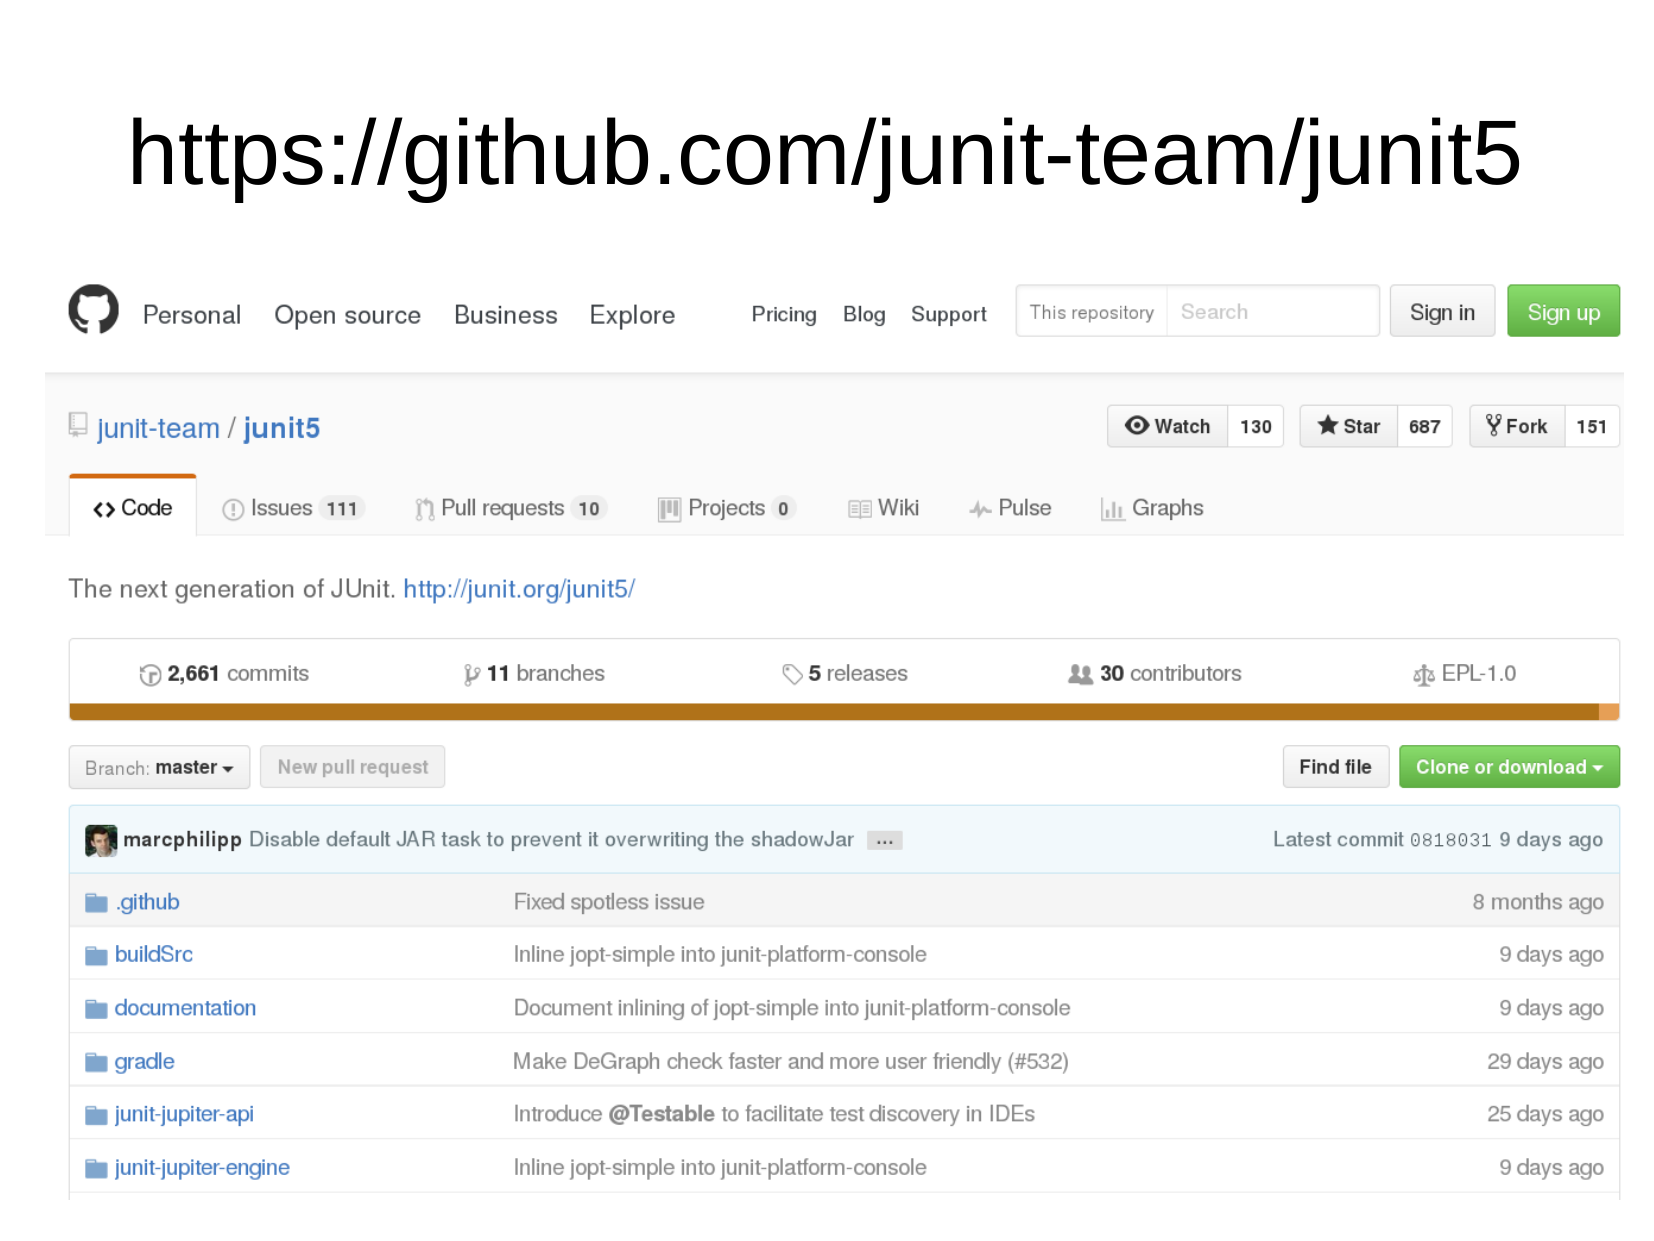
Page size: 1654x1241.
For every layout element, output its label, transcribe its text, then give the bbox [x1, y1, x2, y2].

title https://github.com/junit-team/junit5 [82, 49, 1571, 257]
picture [45, 269, 1624, 1201]
